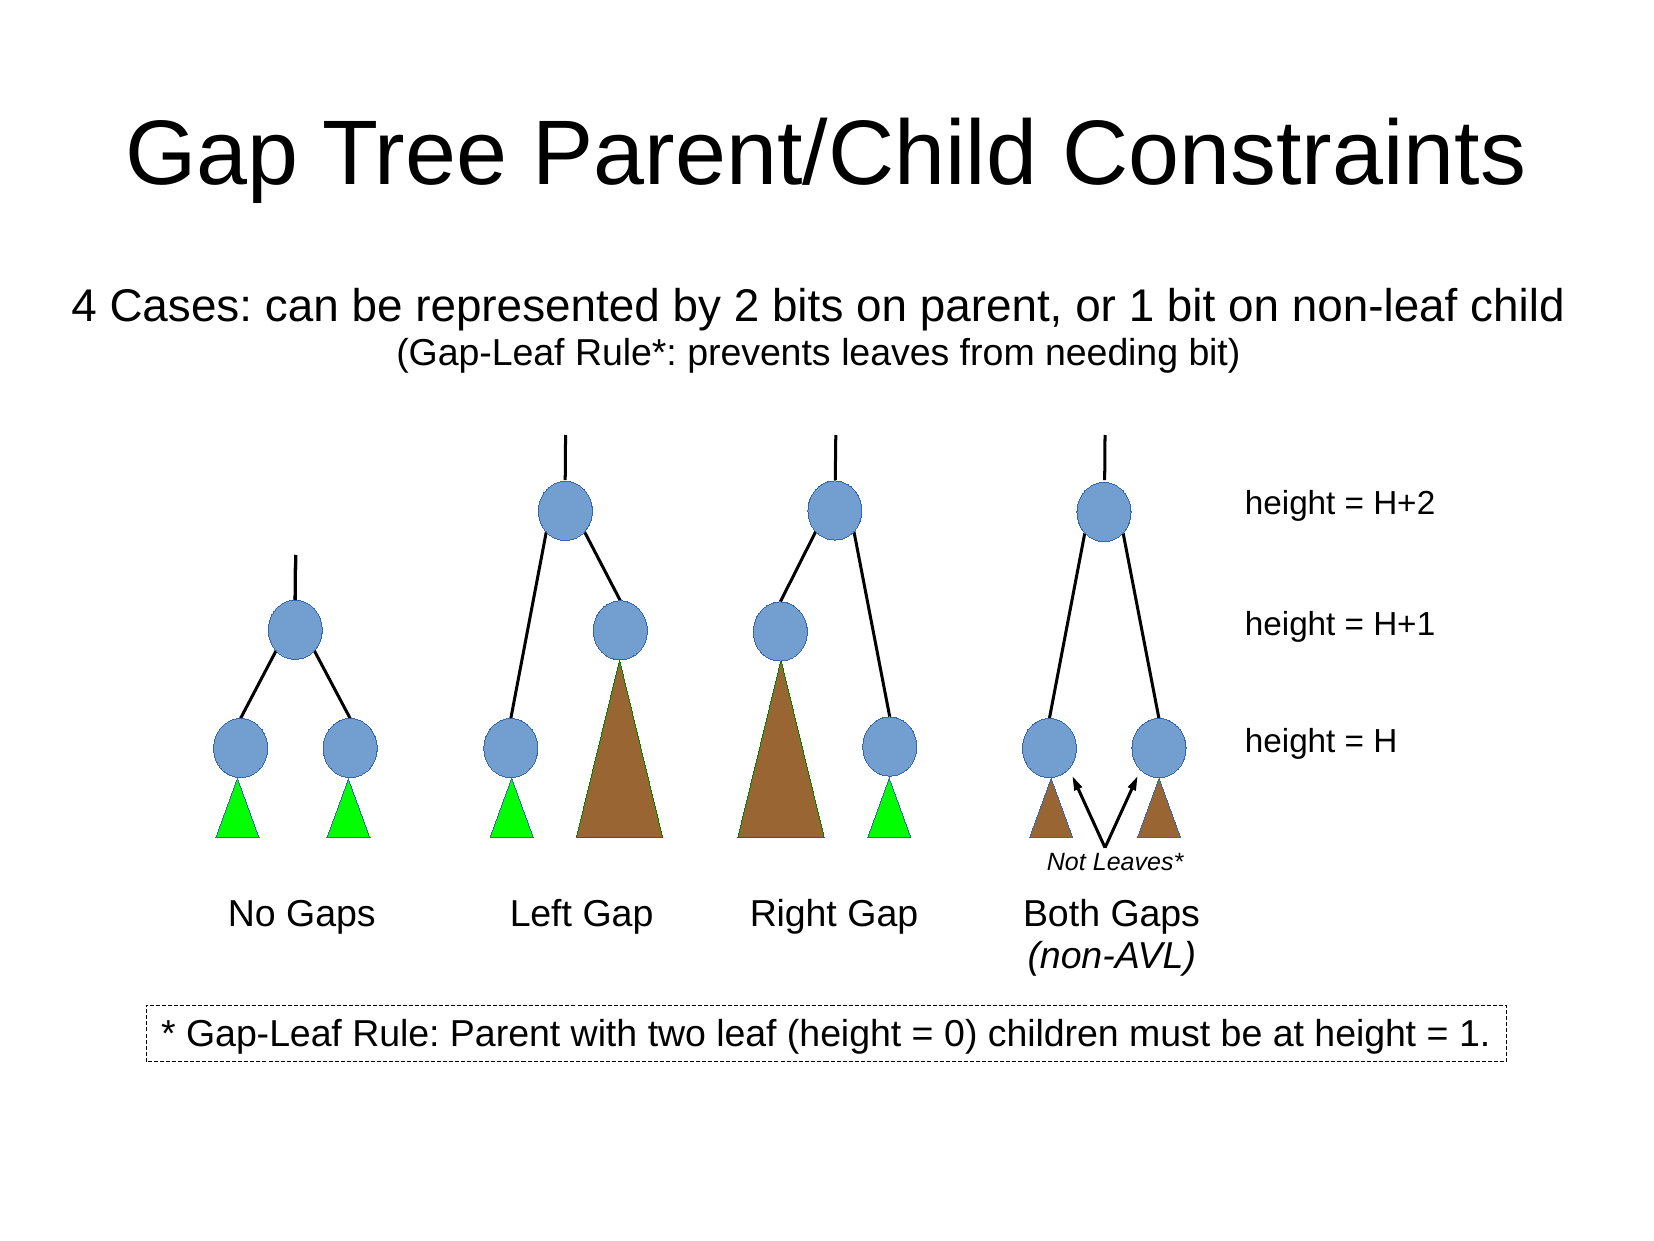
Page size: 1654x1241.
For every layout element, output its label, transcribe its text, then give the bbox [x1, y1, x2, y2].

text_box Left Gap [495, 885, 669, 942]
text_box [483, 718, 538, 838]
text_box [862, 716, 917, 838]
text_box [1022, 718, 1077, 838]
text_box height = H+2 [1229, 476, 1554, 560]
text_box 4 Cases: can be represented by 2 bits on parent, or 1 bit on non-leaf child (Gap-Leaf Rule*: prevents leaves from needing bit) [56, 272, 1596, 381]
text_box [737, 601, 825, 838]
text_box [538, 481, 593, 541]
text_box Not Leaves* [1032, 839, 1216, 885]
text_box [213, 718, 268, 838]
text_box [323, 718, 378, 838]
text_box * Gap-Leaf Rule: Parent with two leaf (height = 0) children must be at height = 1. [146, 1005, 1507, 1062]
text_box [576, 600, 663, 838]
text_box height = H+1 [1229, 597, 1554, 681]
text_box [807, 480, 862, 541]
title Gap Tree Parent/Child Constraints [82, 49, 1571, 257]
text_box height = H [1229, 715, 1516, 798]
text_box [1076, 482, 1132, 542]
text_box [268, 600, 323, 660]
text_box No Gaps [213, 885, 391, 942]
text_box [1131, 718, 1187, 838]
text_box Right Gap [735, 885, 934, 942]
text_box Both Gaps (non-AVL) [1008, 885, 1216, 984]
